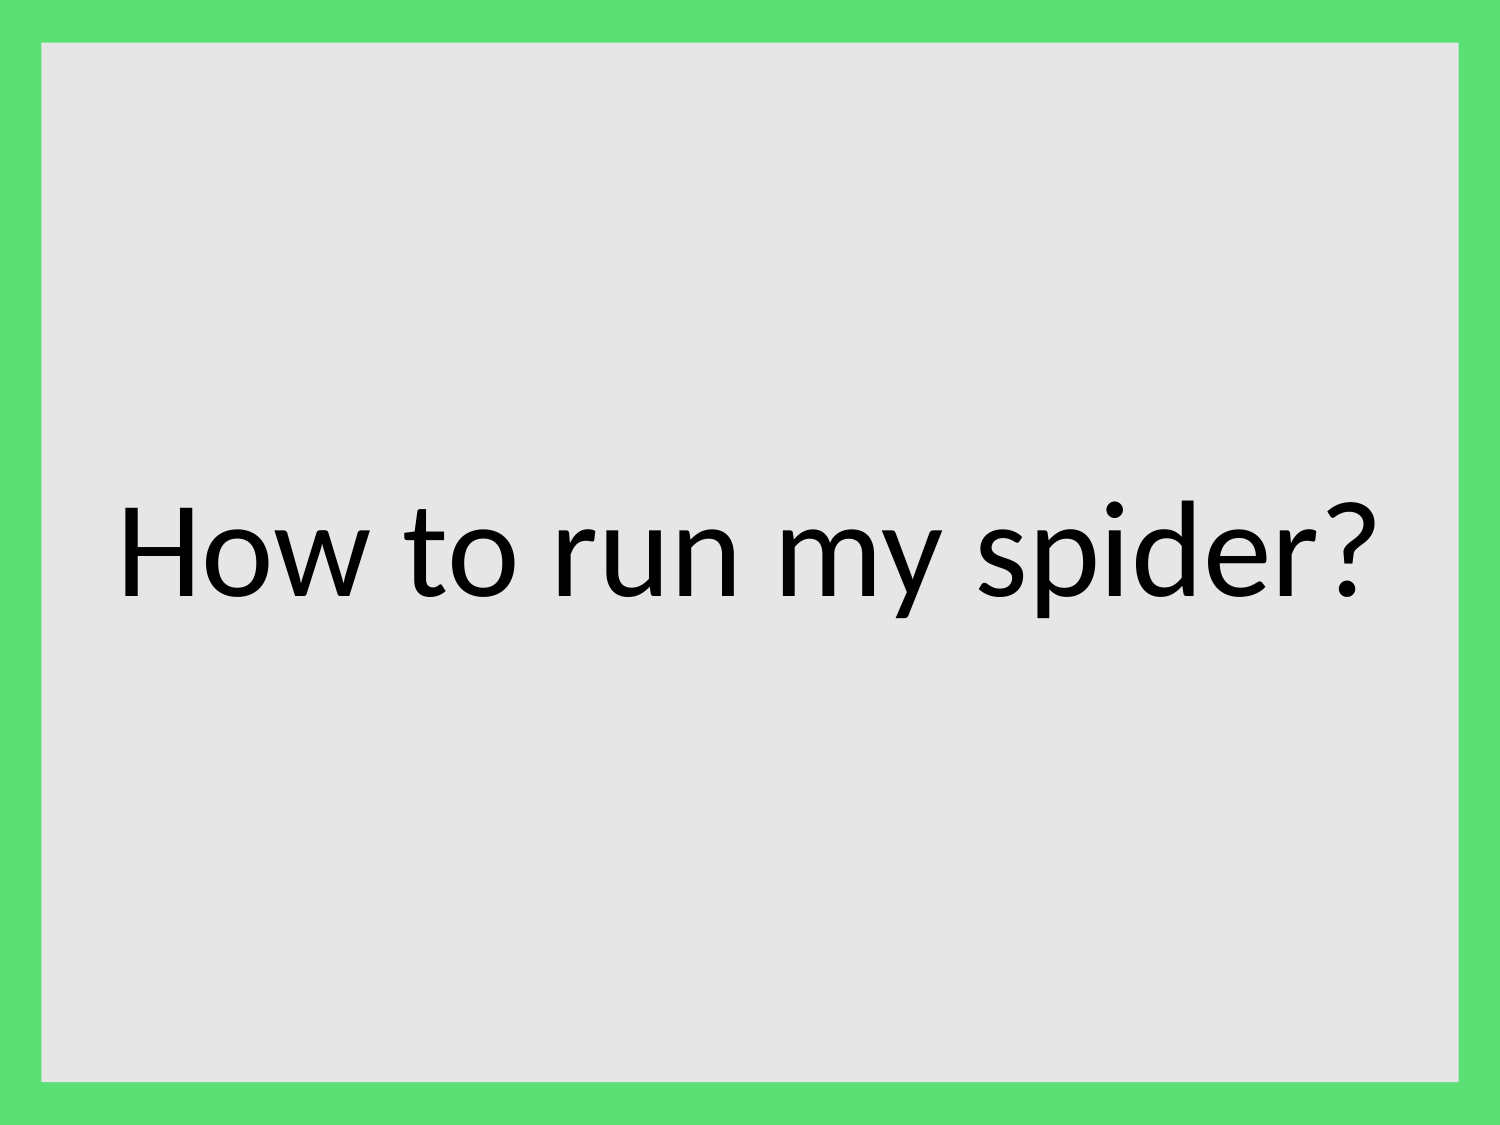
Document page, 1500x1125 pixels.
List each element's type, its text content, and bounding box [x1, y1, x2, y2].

text_box How to run my spider? [41, 451, 1459, 632]
text_box [41, 632, 1459, 1083]
text_box [41, 42, 1459, 451]
